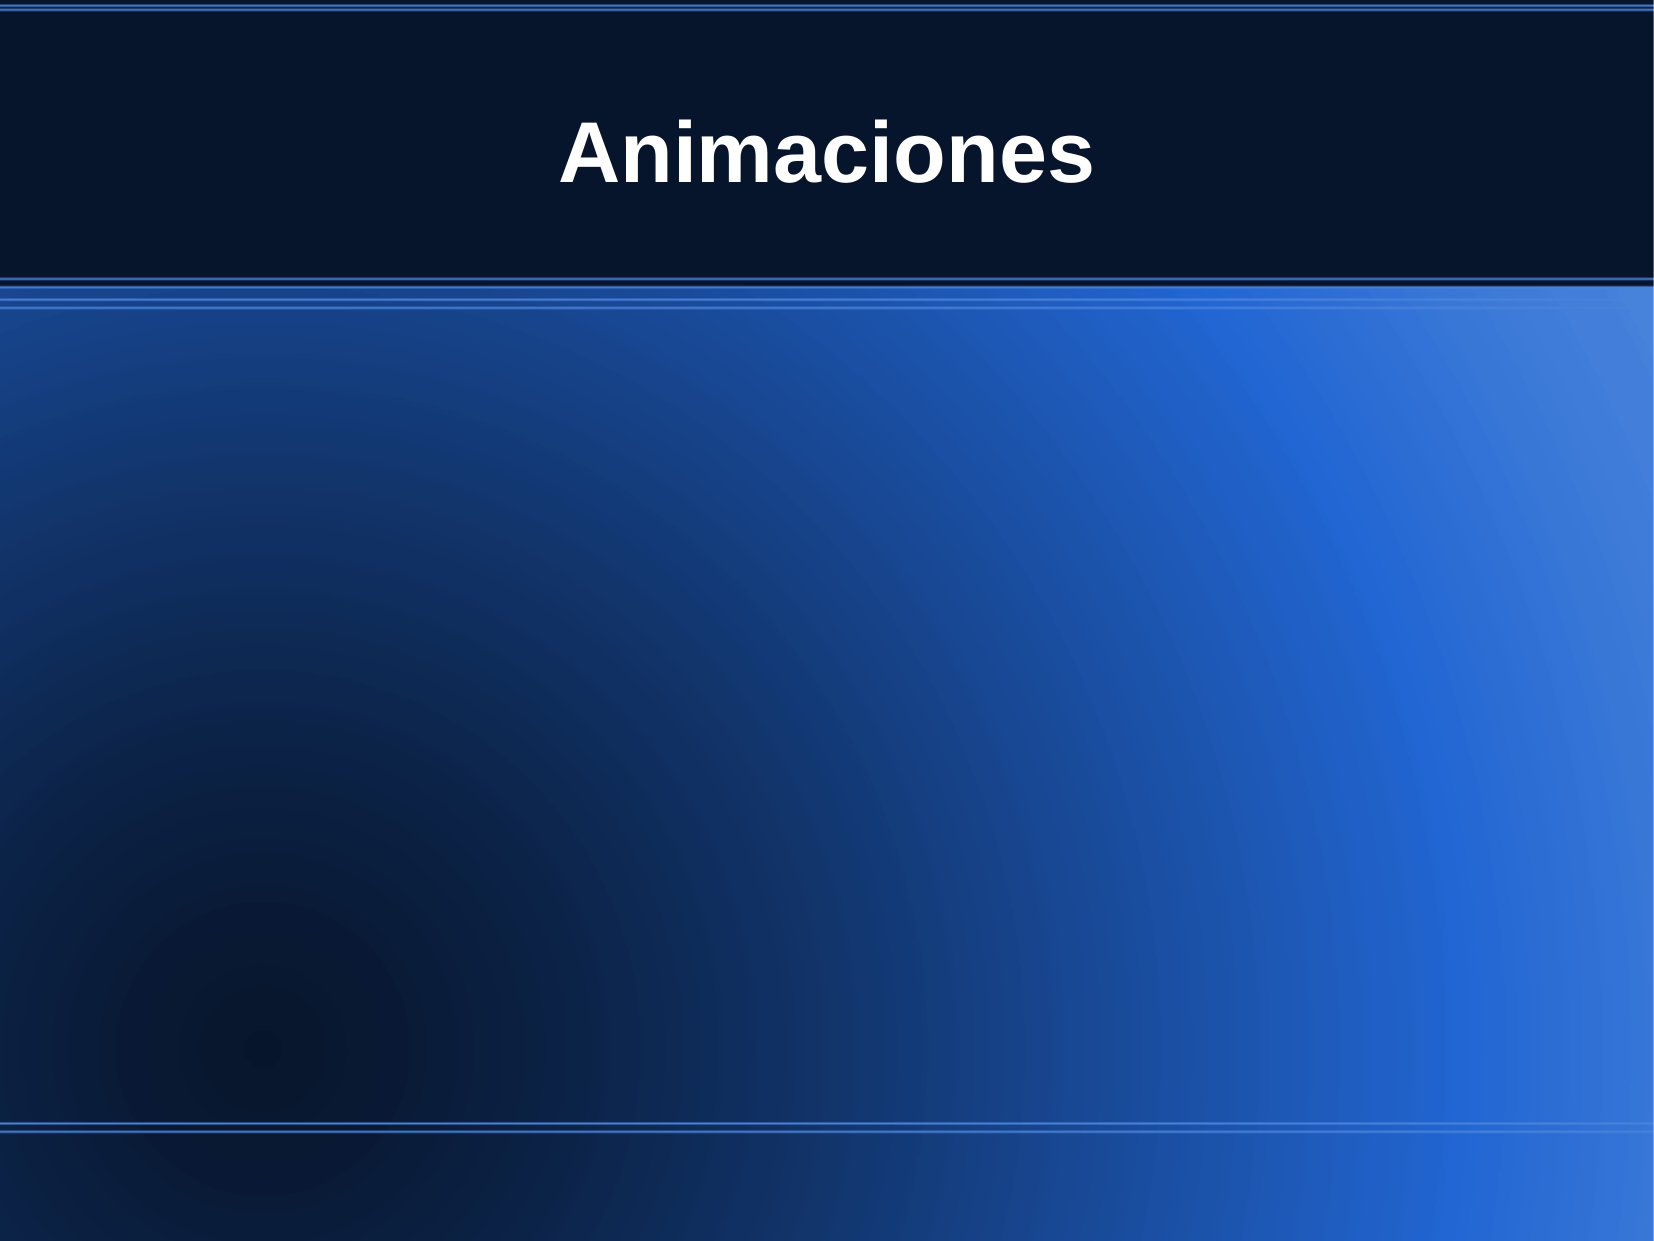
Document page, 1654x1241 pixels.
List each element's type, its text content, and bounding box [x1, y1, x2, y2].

picture [0, 0, 1654, 1241]
title Animaciones [82, 49, 1571, 257]
